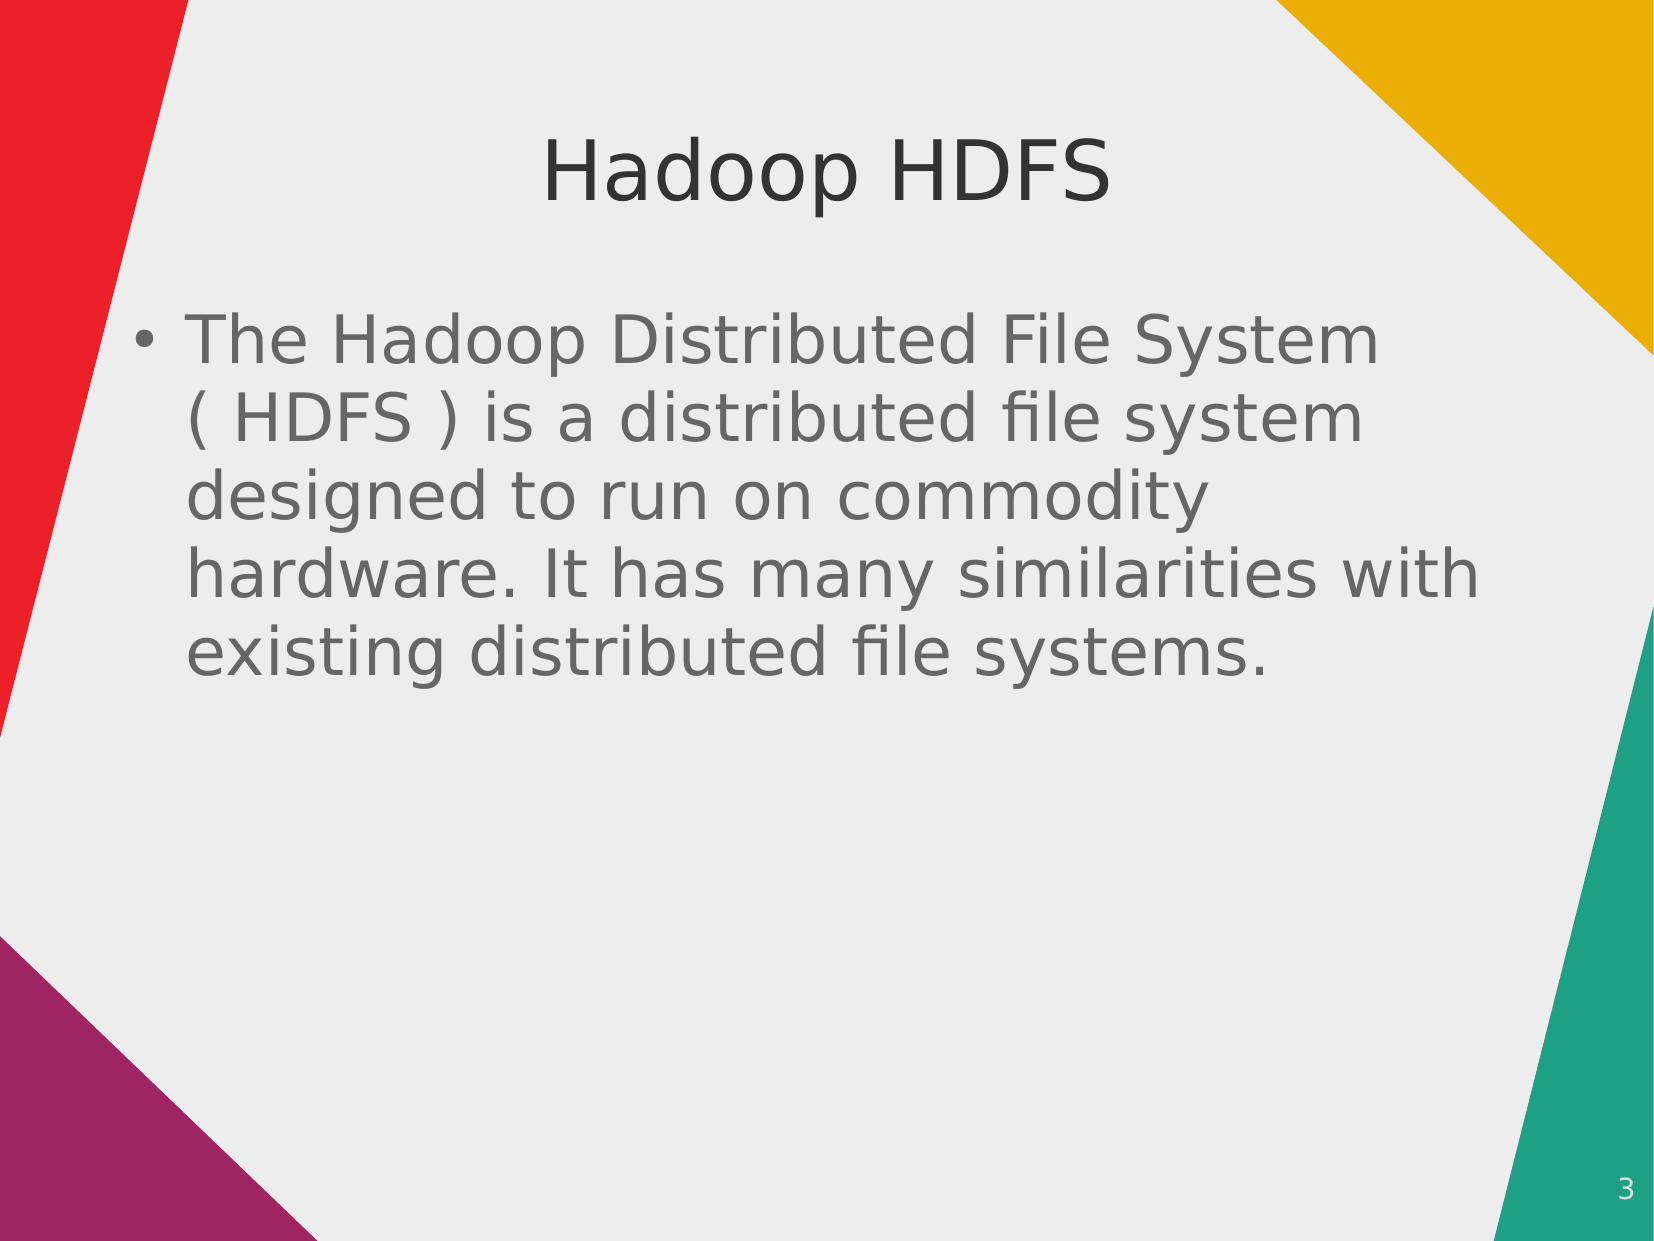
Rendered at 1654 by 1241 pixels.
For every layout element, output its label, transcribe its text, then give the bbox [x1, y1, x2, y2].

list The Hadoop Distributed File System ( HDFS ) is a distributed file system designed to run on commodity hardware. It has many similarities with existing distributed file systems. [114, 302, 1539, 1033]
title Hadoop HDFS [114, 73, 1539, 271]
